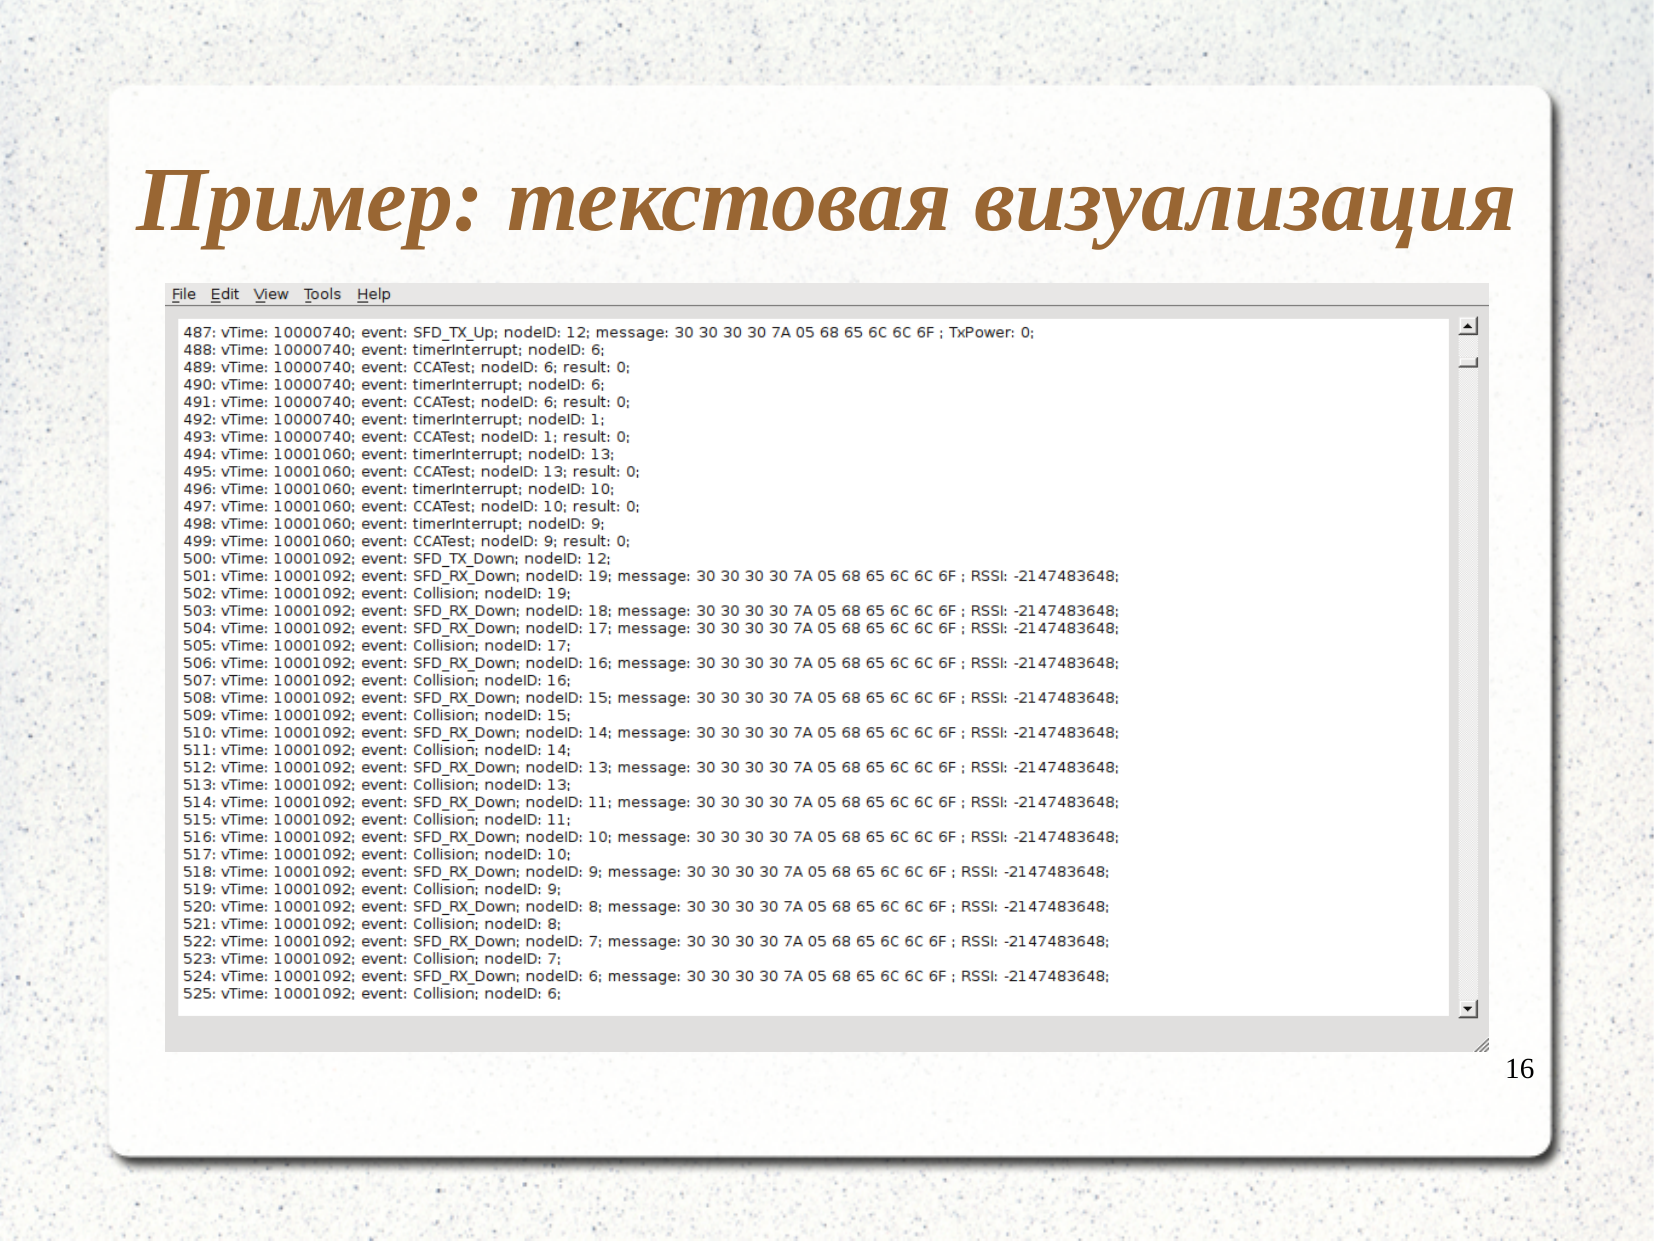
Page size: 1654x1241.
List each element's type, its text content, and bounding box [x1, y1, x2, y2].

title Пример: текстовая визуализация [118, 96, 1536, 304]
picture [0, 0, 1654, 1241]
